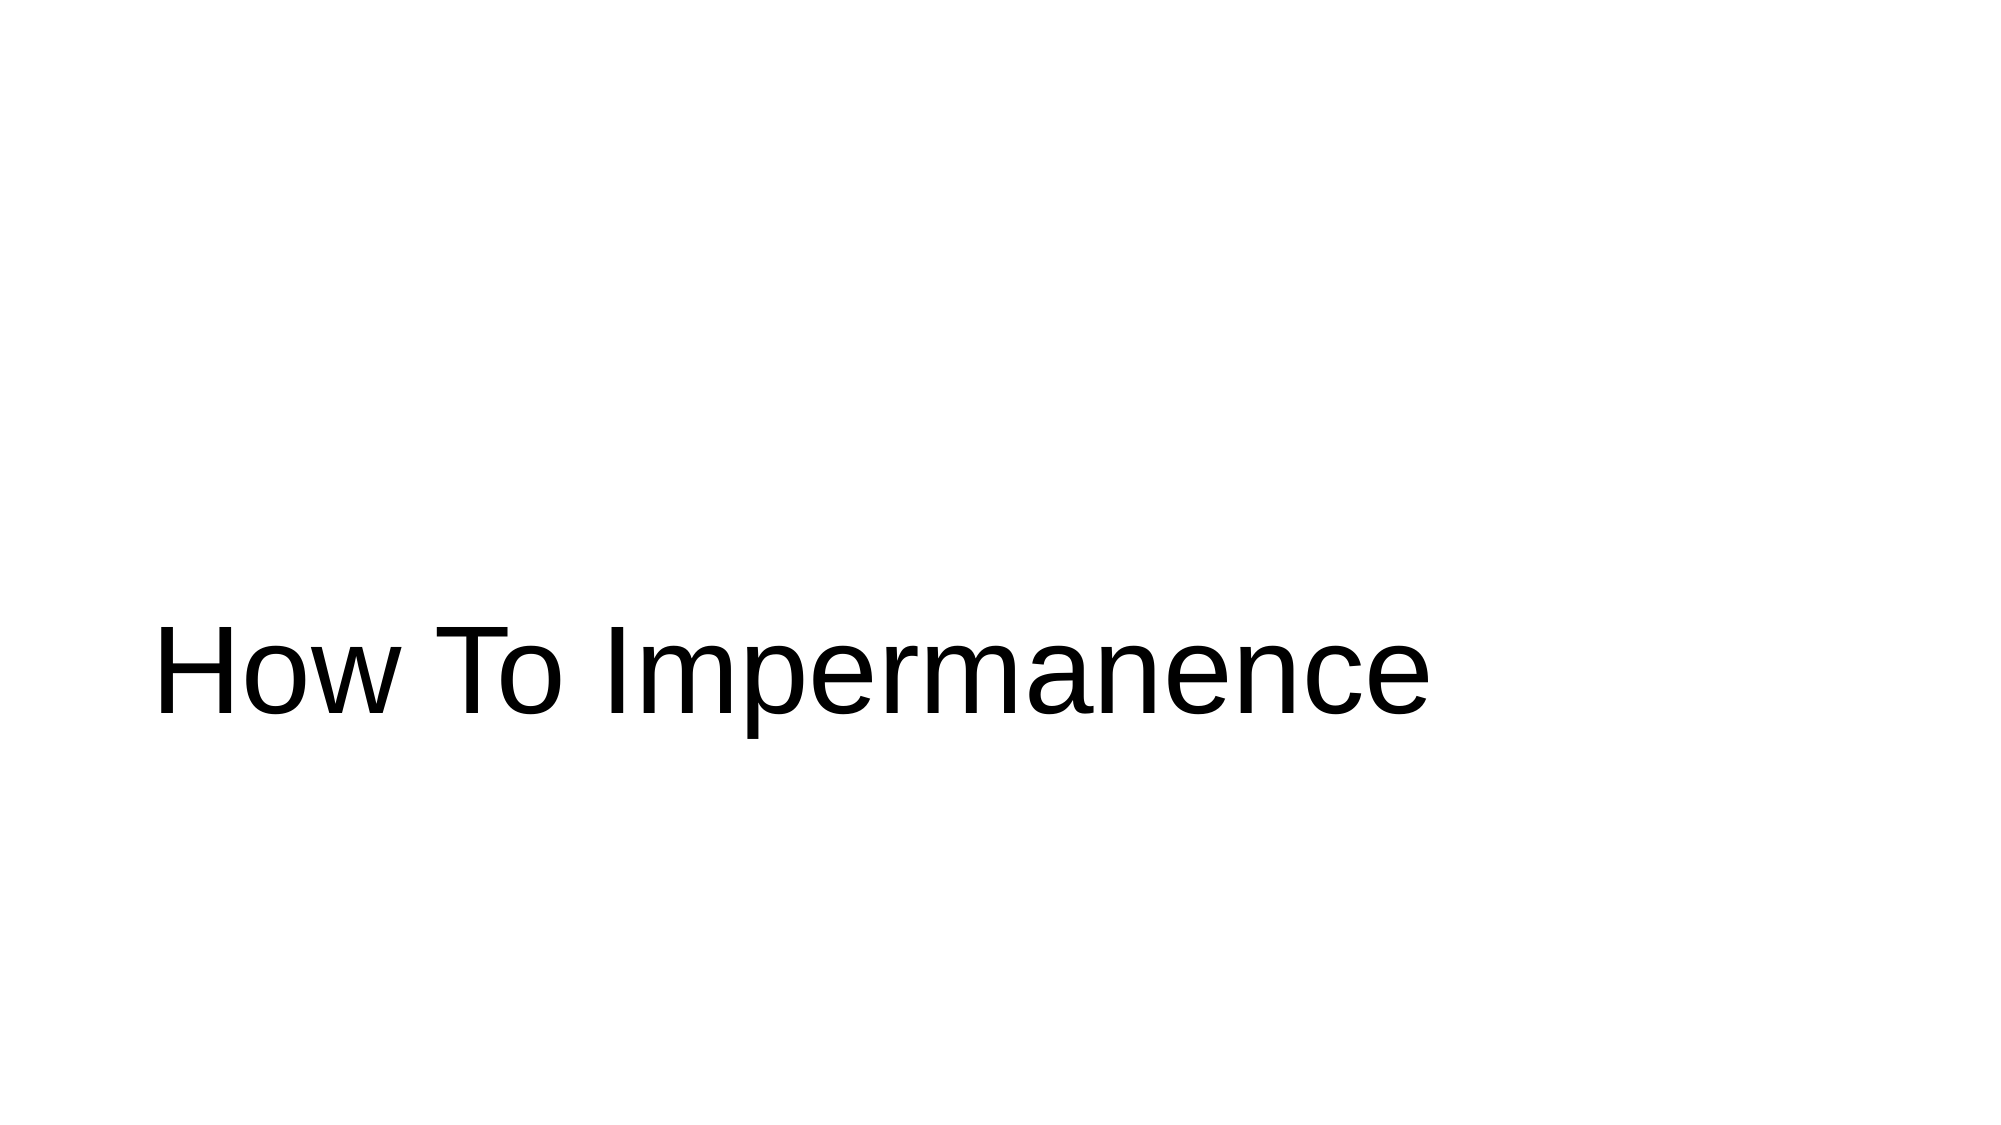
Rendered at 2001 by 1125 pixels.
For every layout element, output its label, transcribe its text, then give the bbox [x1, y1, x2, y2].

title How To Impermanence [136, 280, 1862, 749]
